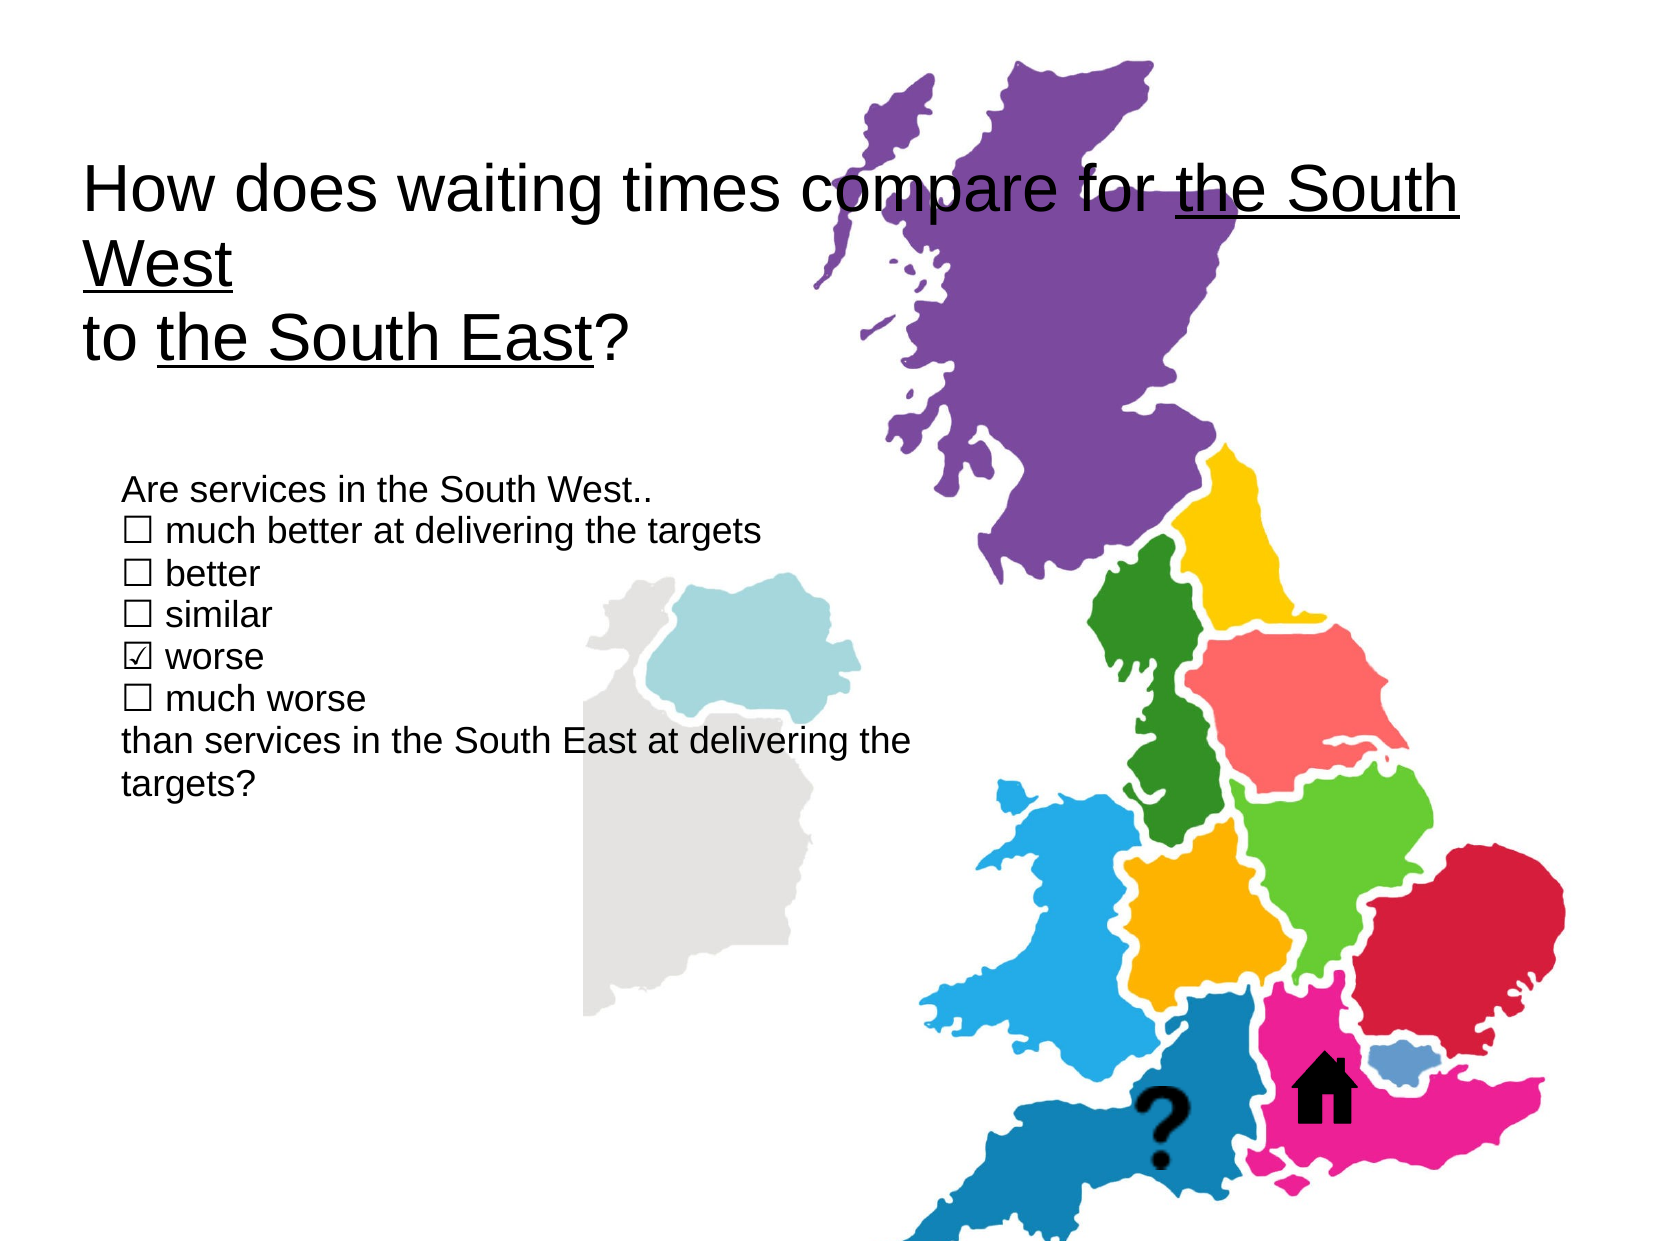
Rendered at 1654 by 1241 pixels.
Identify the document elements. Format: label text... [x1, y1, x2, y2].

text_box Are services in the South West.. ☐ much better at delivering the targets ☐ better ☐ similar ☑ worse ☐ much worse than services in the South East at delivering the targets? [106, 460, 981, 812]
picture [583, 0, 1595, 1241]
text_box How does waiting times compare for the South West to the South East? [82, 150, 1571, 525]
